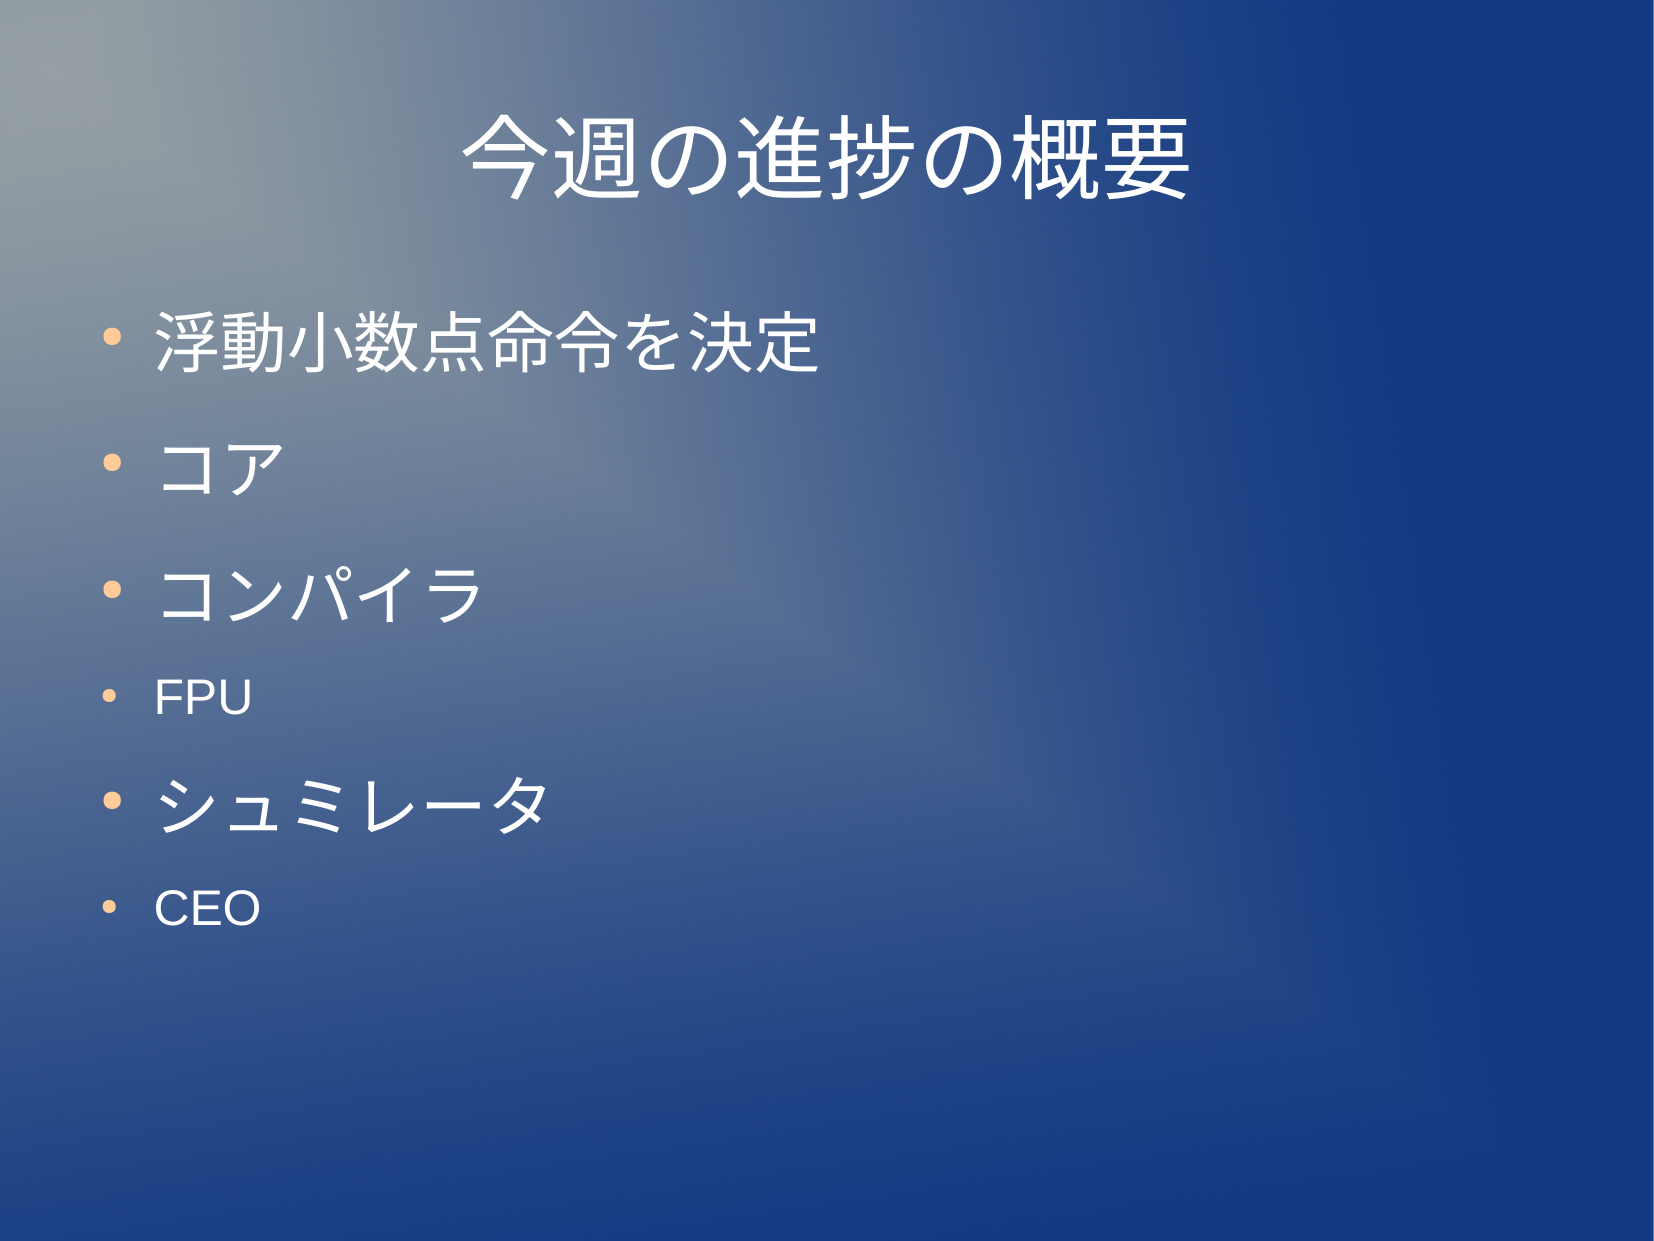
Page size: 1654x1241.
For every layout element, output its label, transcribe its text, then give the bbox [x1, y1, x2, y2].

title 今週の進捗の概要 [82, 49, 1571, 257]
list 浮動小数点命令を決定 コア コンパイラ FPU シュミレータ CEO [82, 290, 1571, 1010]
picture [0, 0, 1654, 1241]
